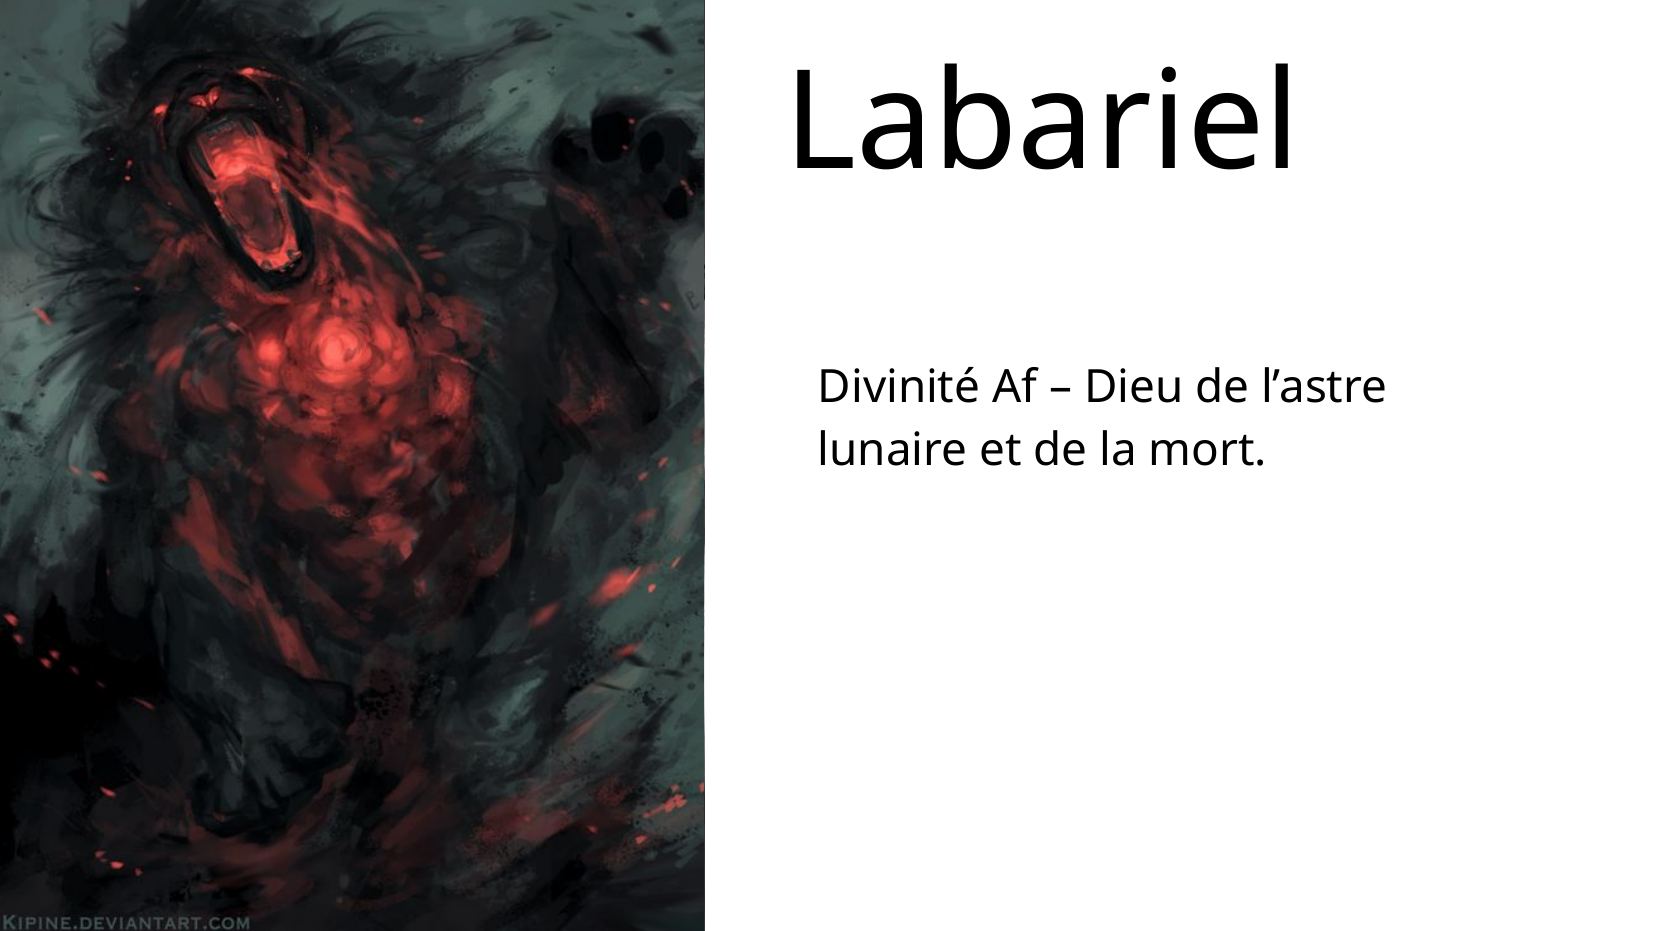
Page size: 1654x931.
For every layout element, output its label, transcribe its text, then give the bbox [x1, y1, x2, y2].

title Labariel [705, 14, 1571, 216]
text_box Divinité Af – Dieu de l’astre lunaire et de la mort. [803, 346, 1515, 648]
picture [0, 0, 705, 931]
